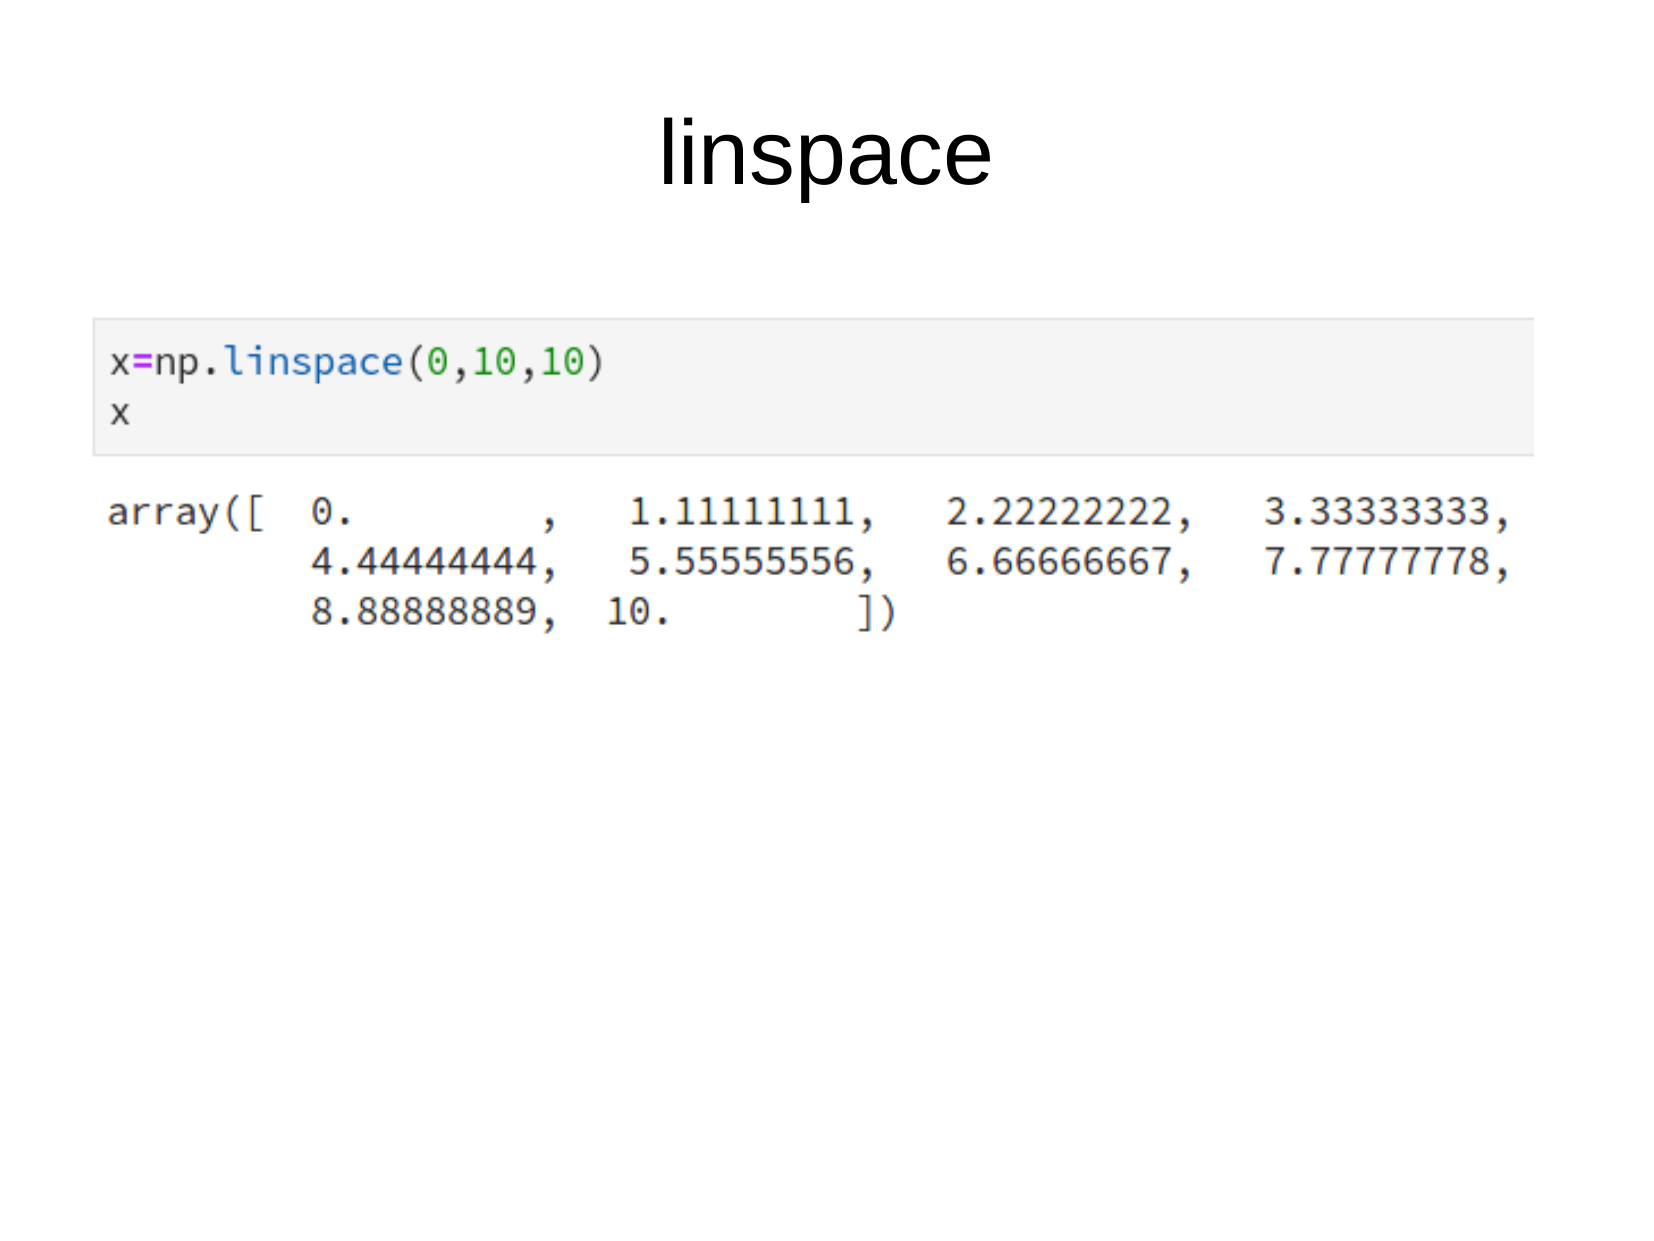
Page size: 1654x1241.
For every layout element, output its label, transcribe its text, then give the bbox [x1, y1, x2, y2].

title linspace [82, 49, 1571, 257]
picture [82, 307, 1534, 650]
